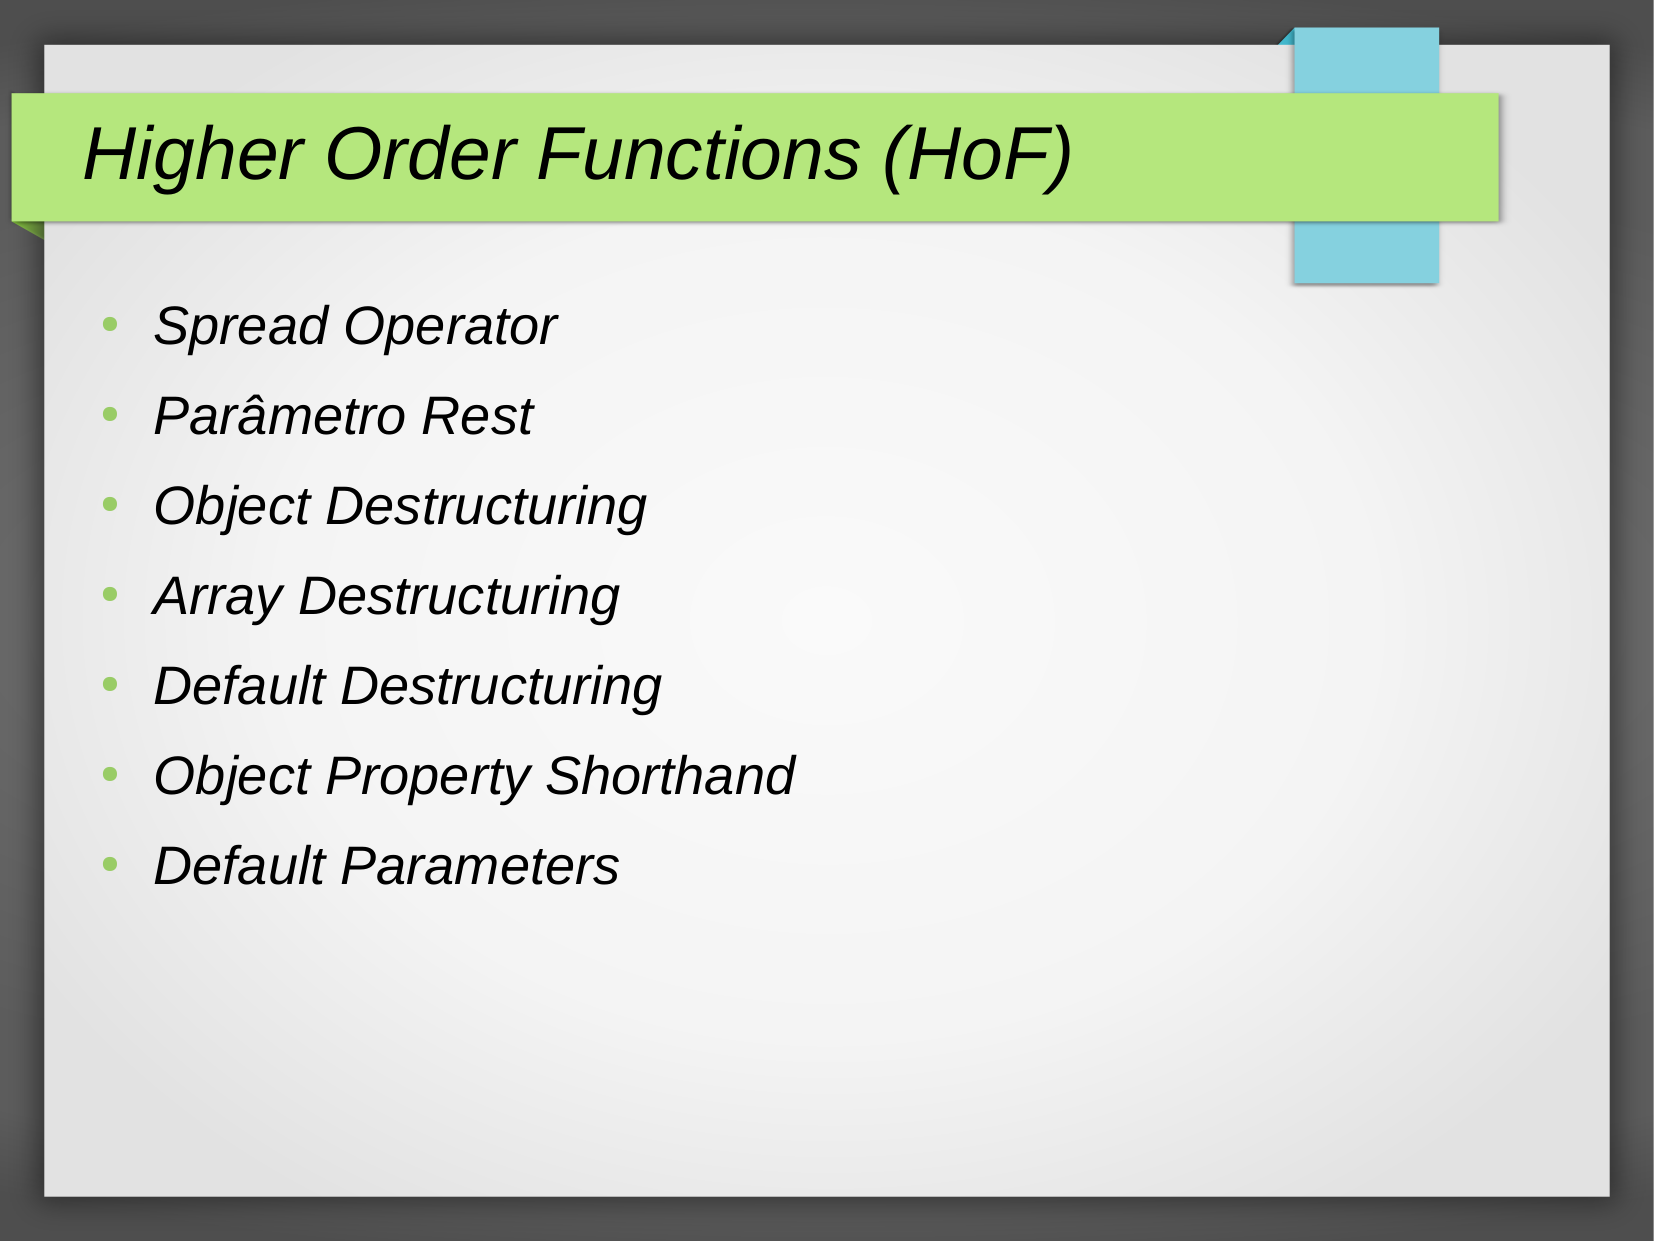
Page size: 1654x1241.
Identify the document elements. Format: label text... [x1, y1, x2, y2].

list Spread Operator Parâmetro Rest Object Destructuring Array Destructuring Default Destructuring Object Property Shorthand Default Parameters [82, 295, 1571, 1015]
title Higher Order Functions (HoF) [82, 94, 1264, 213]
picture [0, 0, 1654, 1241]
